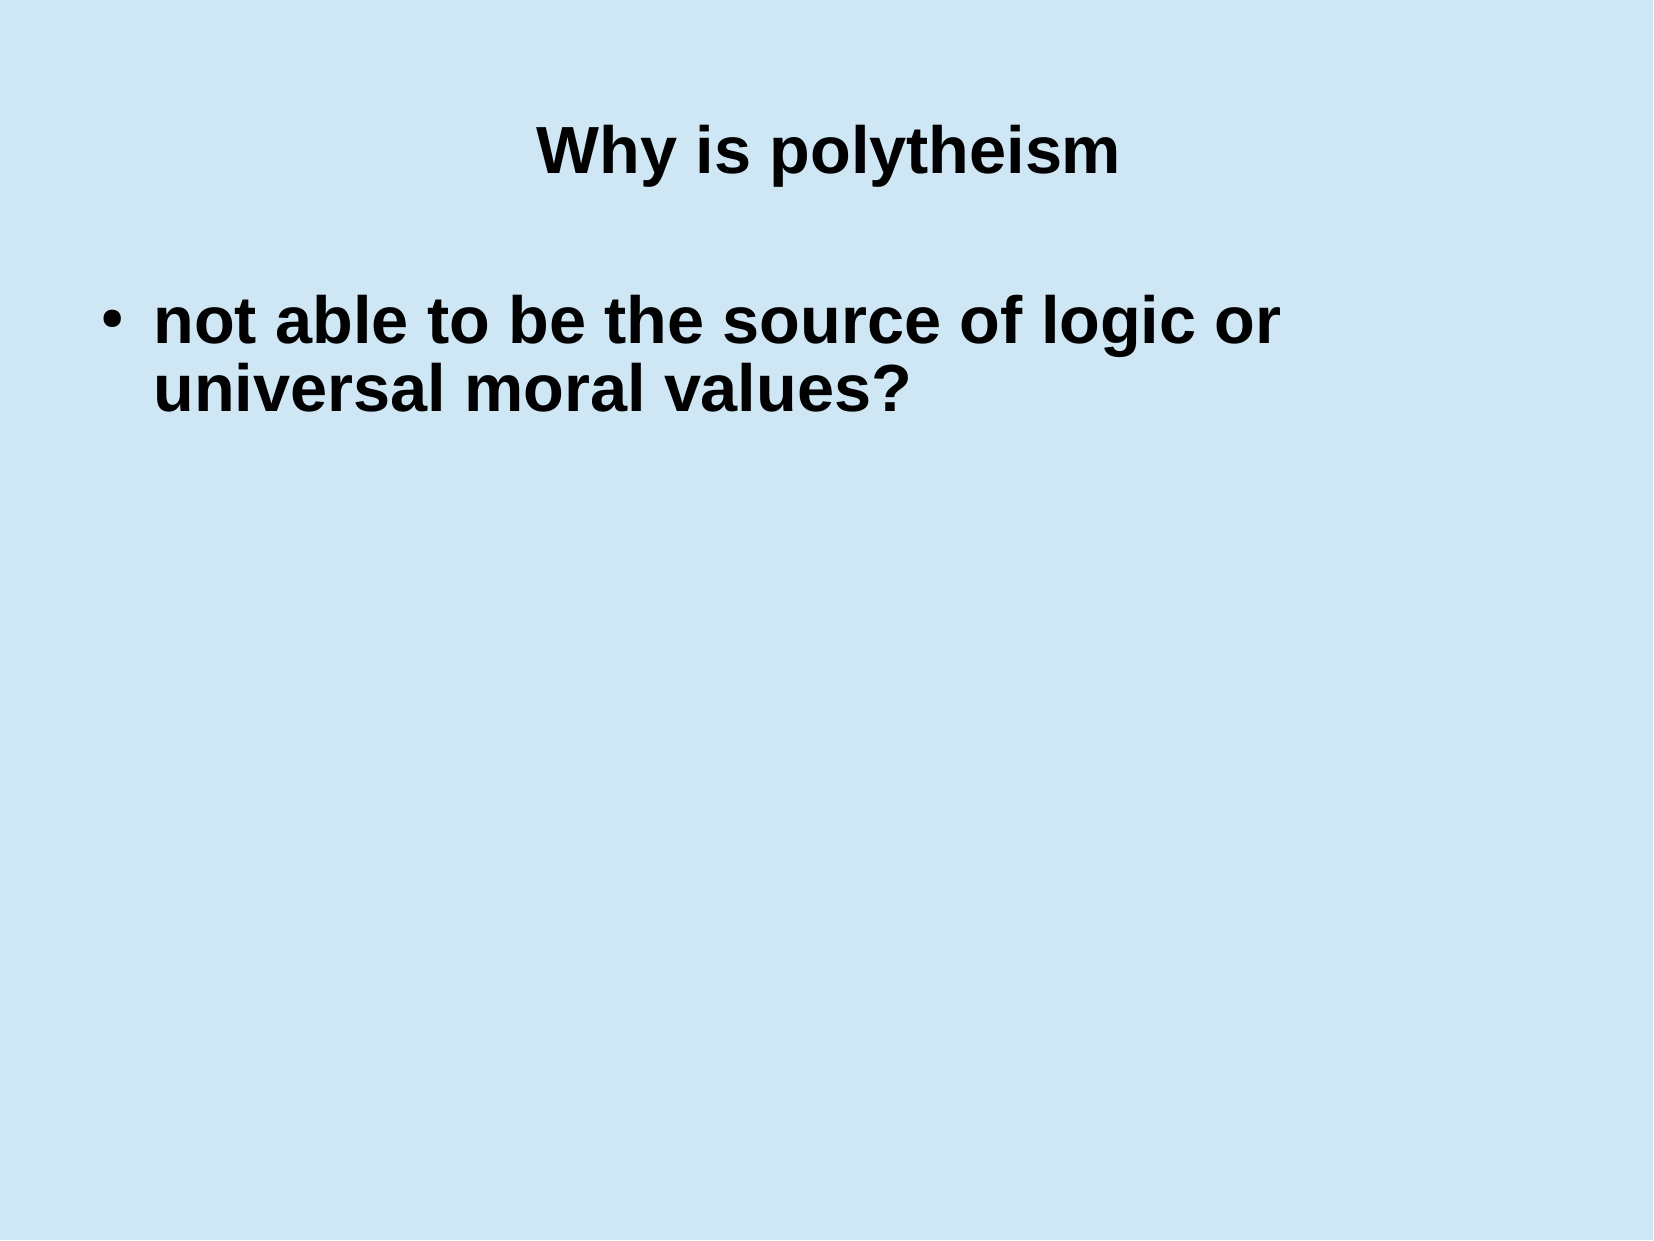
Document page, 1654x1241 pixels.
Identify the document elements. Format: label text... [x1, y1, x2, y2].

title Why is polytheism [82, 49, 1571, 257]
list not able to be the source of logic or universal moral values? [82, 290, 1571, 1109]
